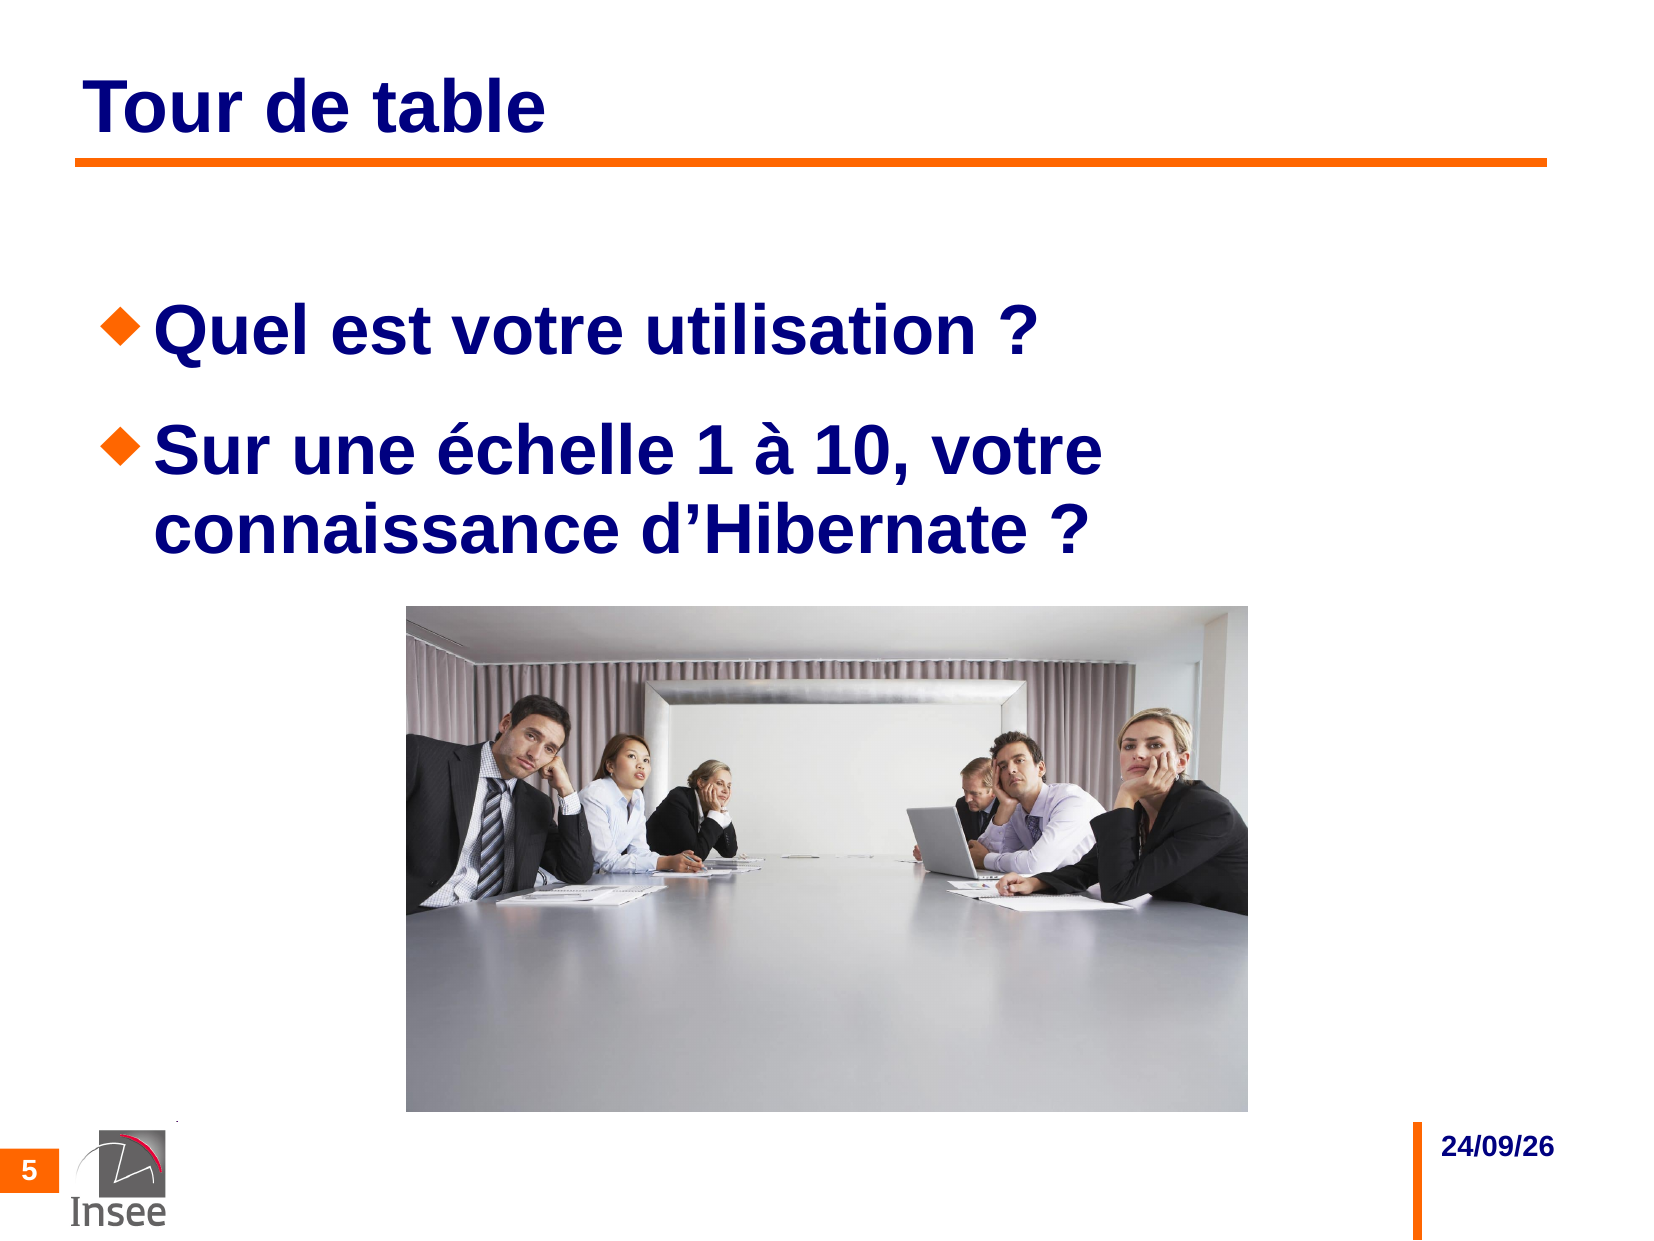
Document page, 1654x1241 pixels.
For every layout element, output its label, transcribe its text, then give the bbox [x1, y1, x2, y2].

list Quel est votre utilisation ? Sur une échelle 1 à 10, votre connaissance d’Hibernate ? [82, 290, 1571, 1010]
picture [62, 1121, 178, 1241]
picture [406, 606, 1248, 1112]
title Tour de table [82, 49, 1619, 163]
